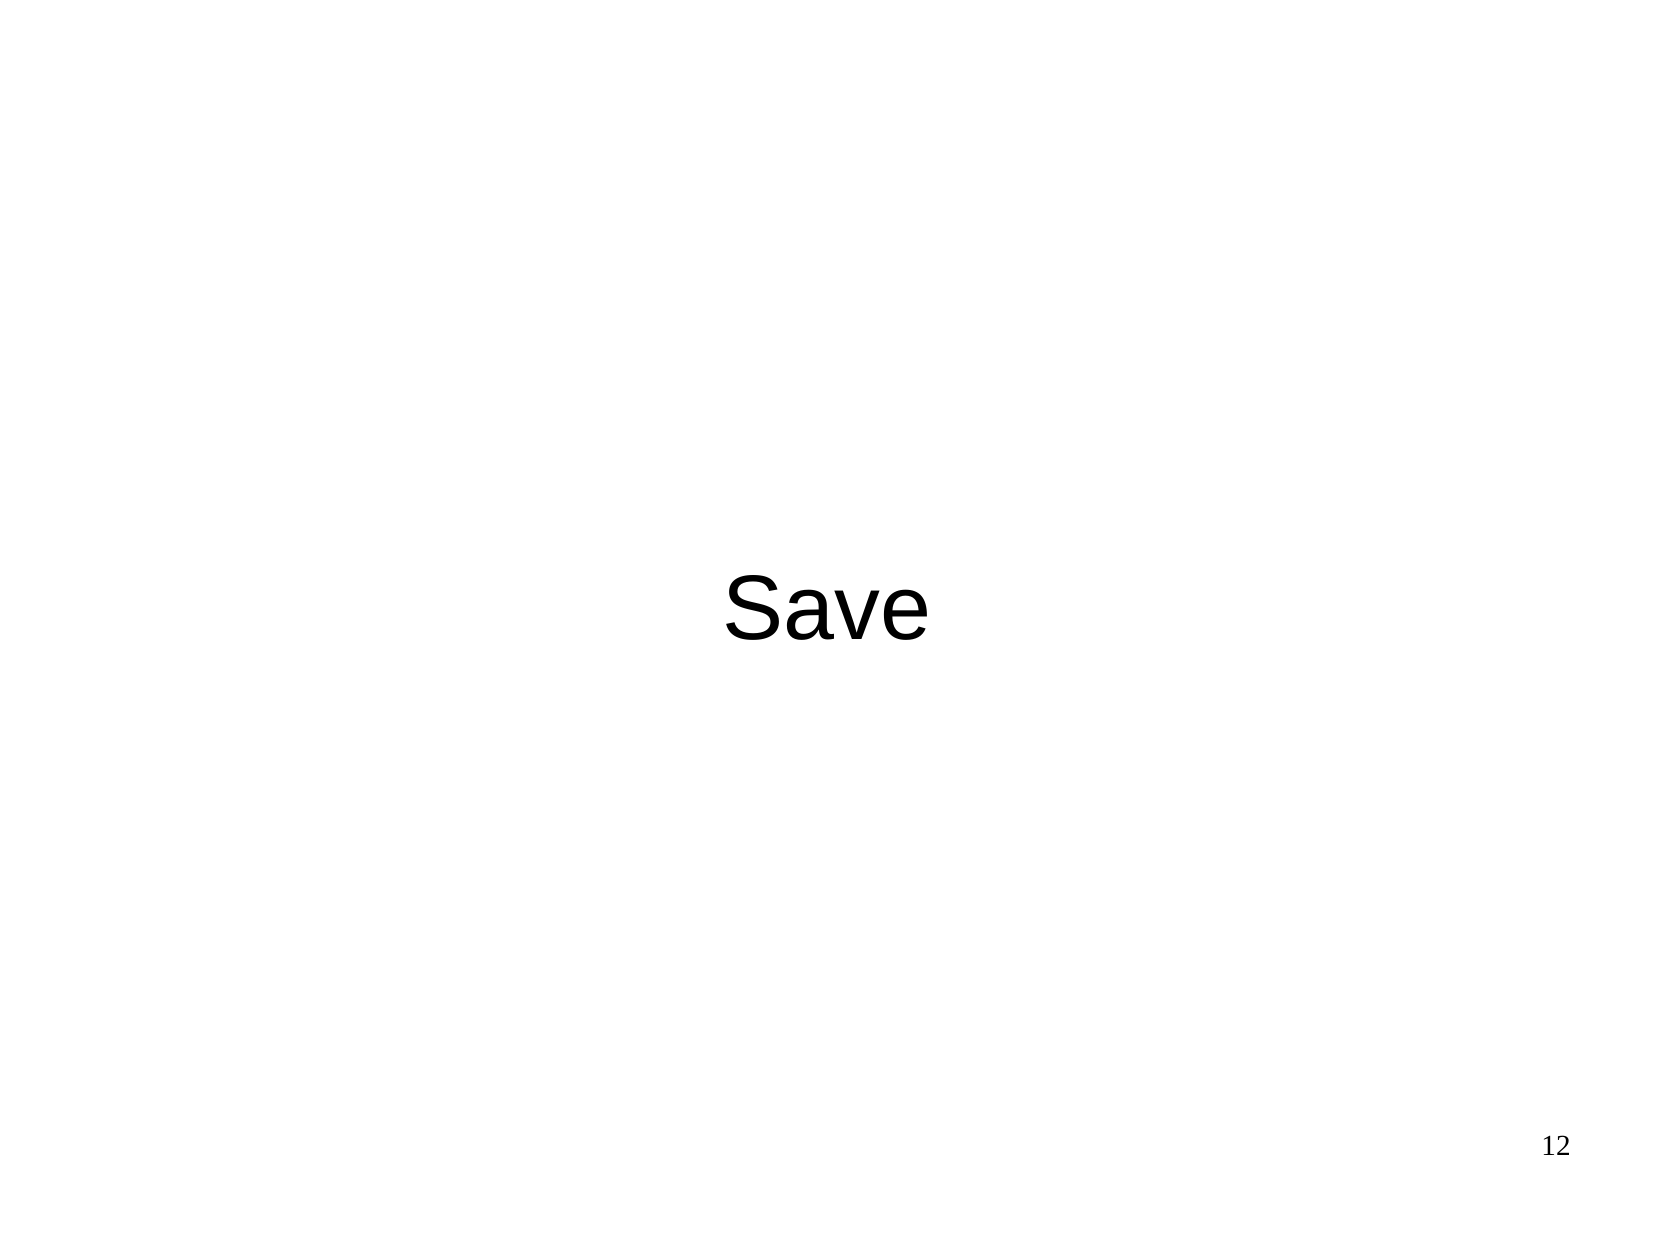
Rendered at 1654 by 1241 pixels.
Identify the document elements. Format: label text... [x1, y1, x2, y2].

title Save [82, 504, 1571, 712]
